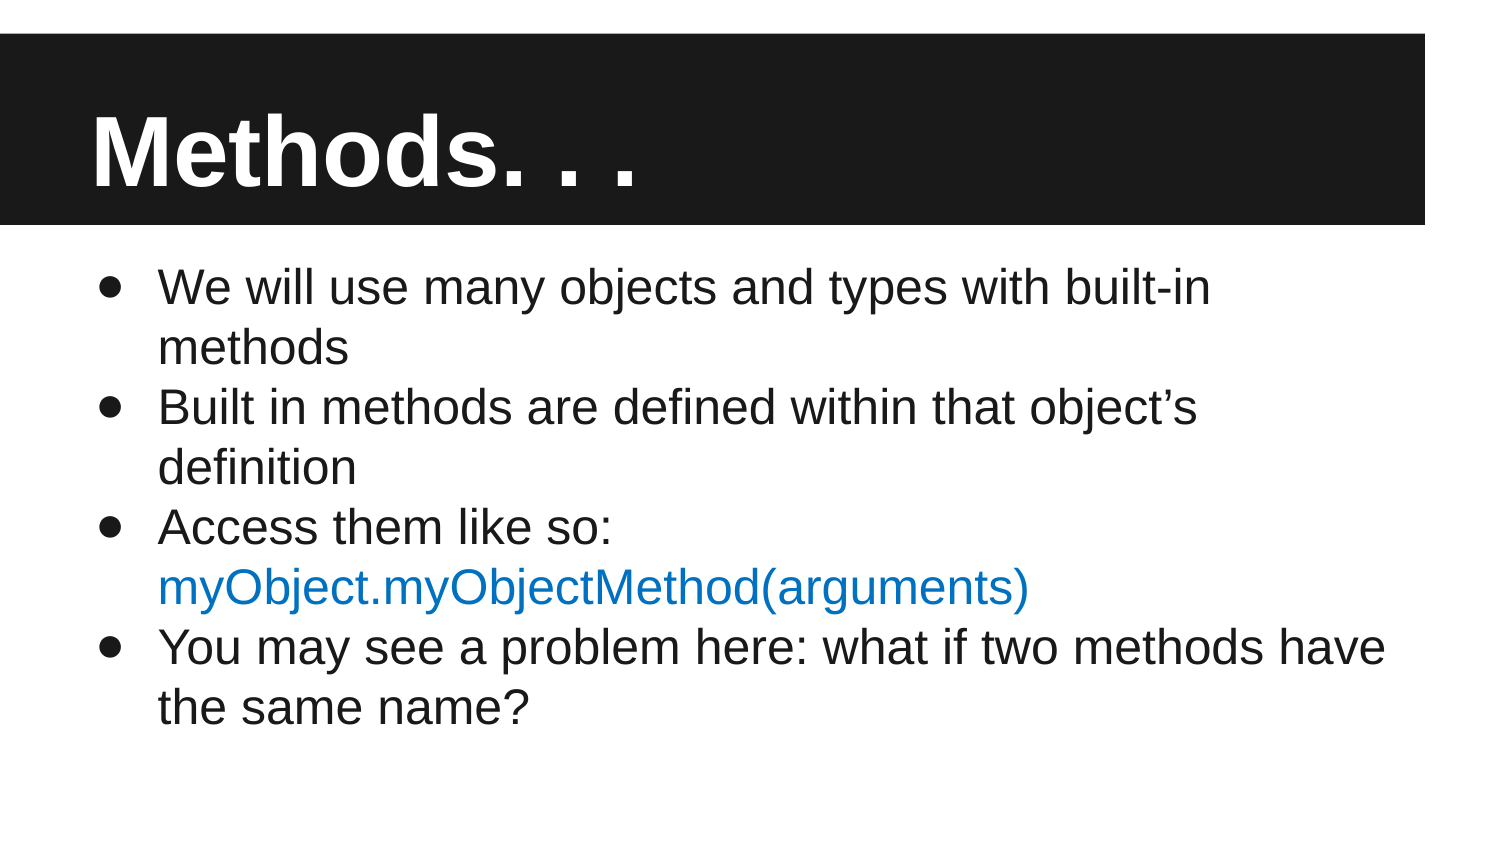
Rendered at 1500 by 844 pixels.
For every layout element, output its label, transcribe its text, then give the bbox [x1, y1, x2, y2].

title Methods. . . [75, 33, 1425, 221]
list We will use many objects and types with built-in methods Built in methods are defined within that object’s definition Access them like so: myObject.myObjectMethod(arguments) You may see a problem here: what if two methods have the same name? [67, 239, 1418, 838]
